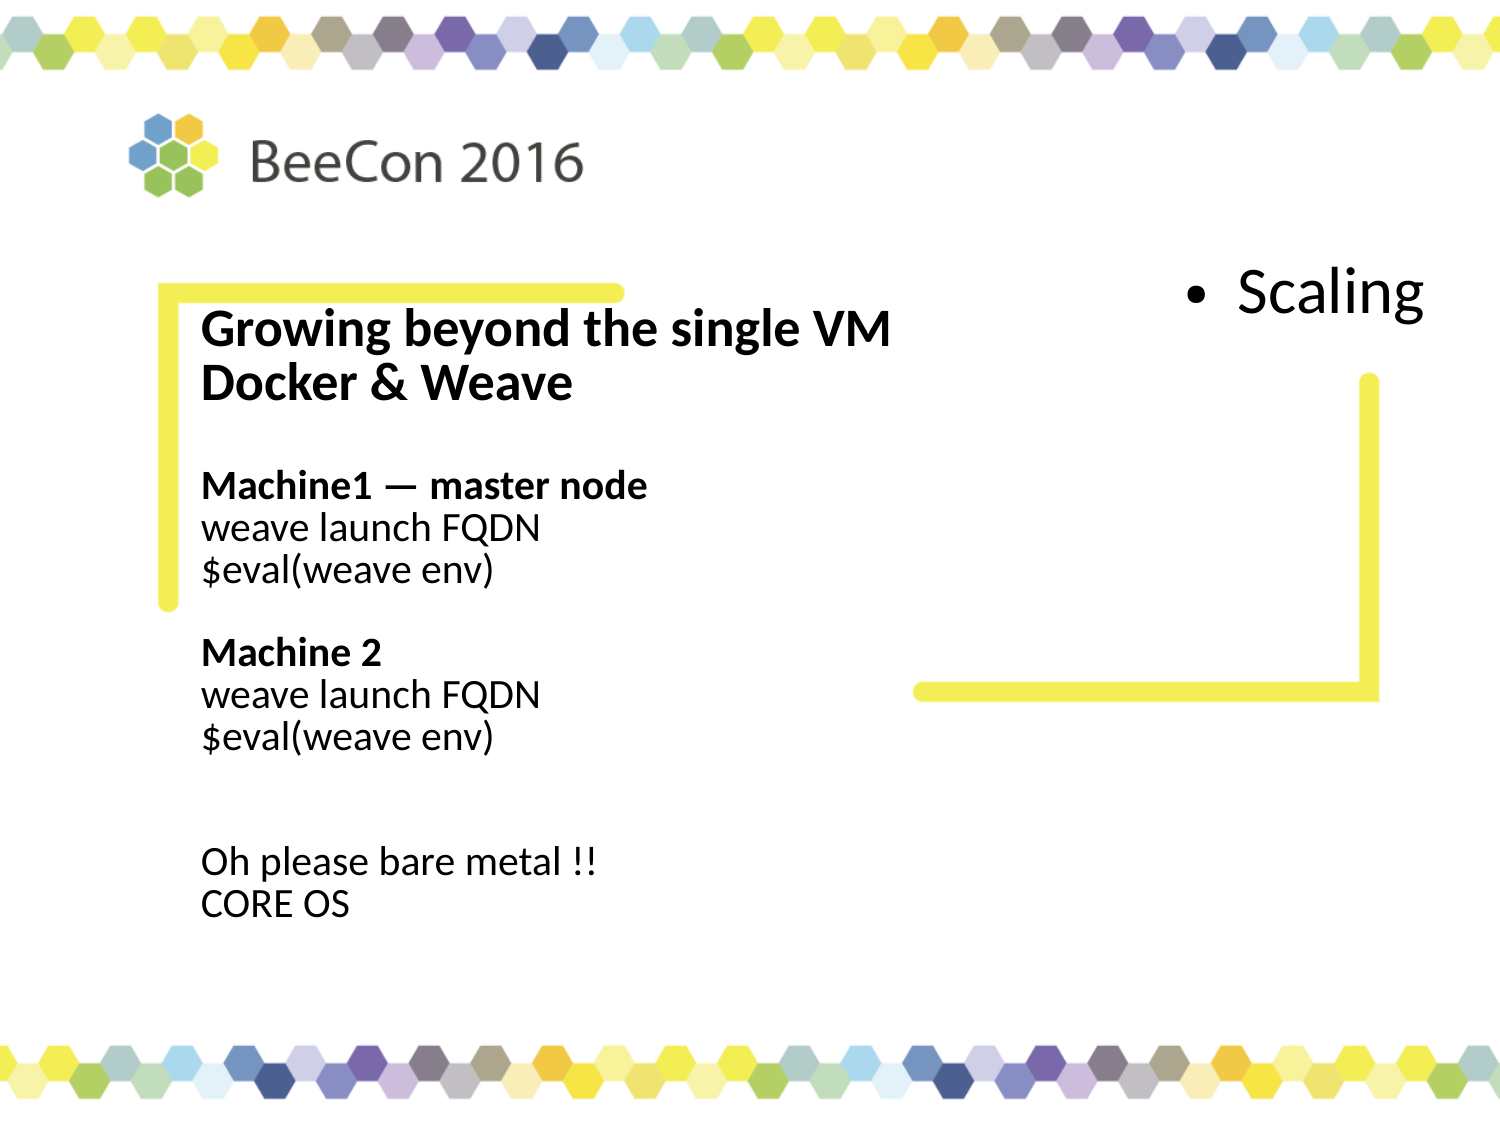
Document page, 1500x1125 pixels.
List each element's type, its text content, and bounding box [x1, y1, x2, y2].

text_box Weave provides seamless dns across the entire cluster. Allows alfresco components to be moved onto remote vm, requires data stores to be NFS shared to all vms [708, 389, 1323, 741]
picture [0, 0, 1500, 1125]
title Growing beyond the single VM Docker & Weave Machine1 — master node weave launch FQDN $eval(weave env) Machine 2 weave launch FQDN $eval(weave env) Oh please bare metal !! CORE OS [200, 916, 1174, 1125]
title Growing beyond the single VM Docker & Weave Machine1 — master node weave launch FQDN $eval(weave env) Machine 2 weave launch FQDN $eval(weave env) Oh please bare metal !! CORE OS [200, 165, 1174, 263]
list Scaling [75, 263, 1425, 916]
